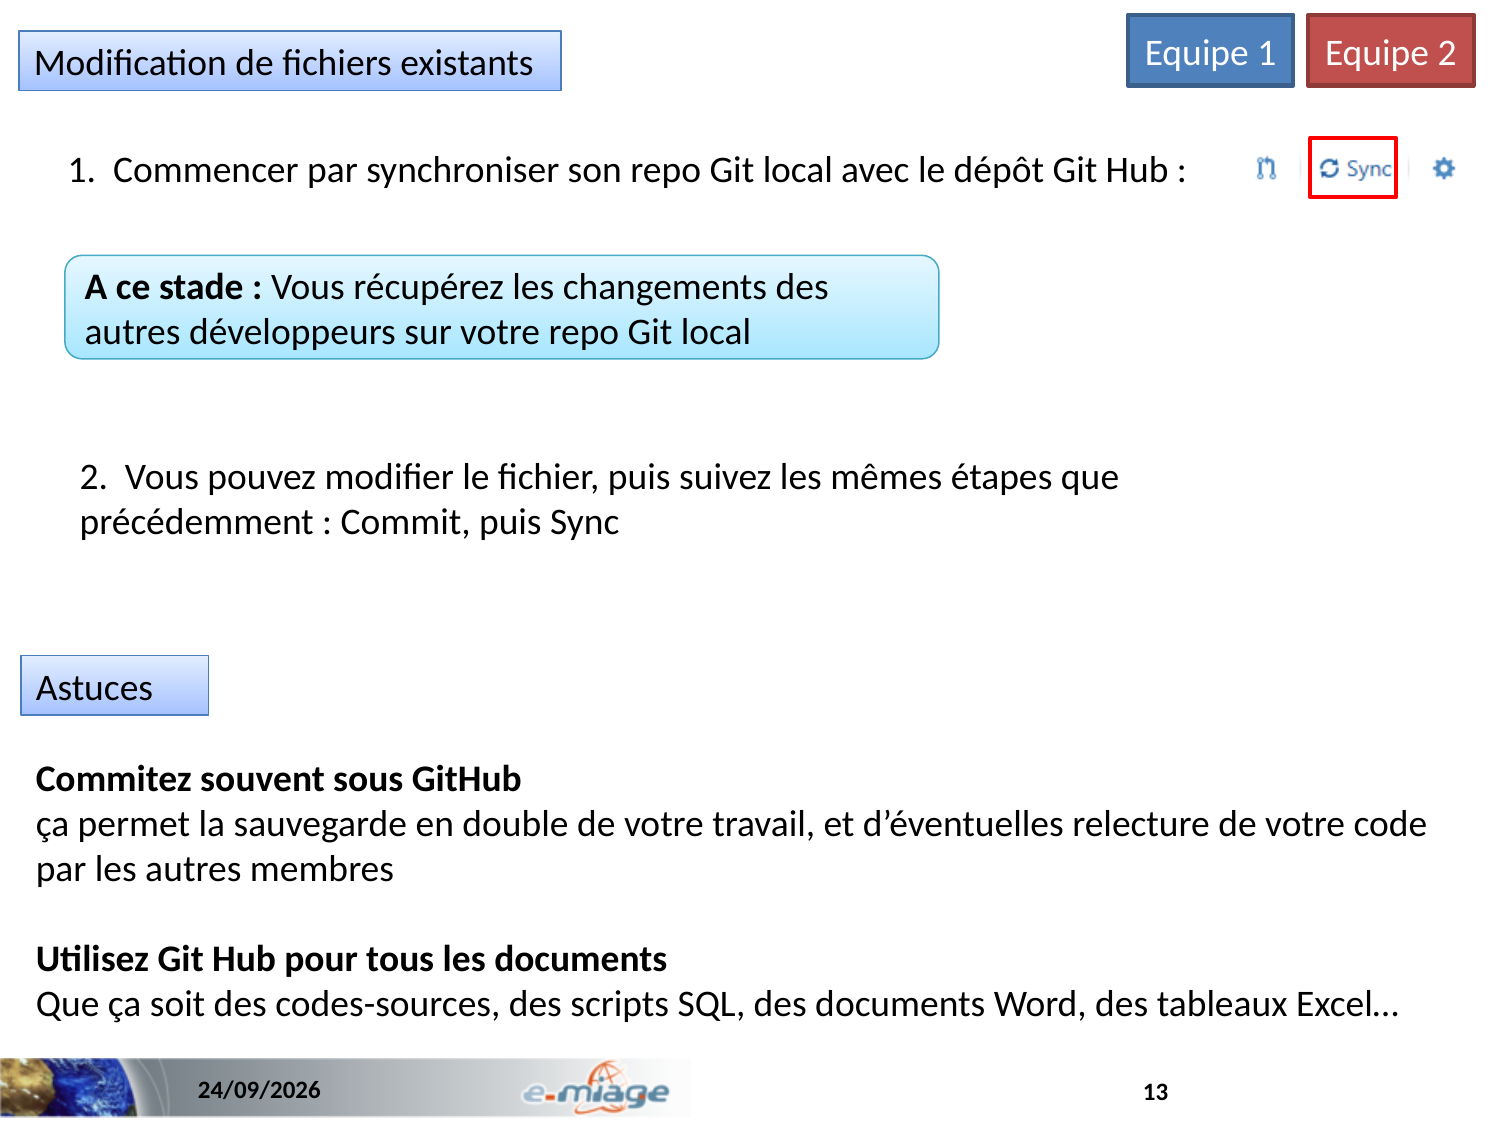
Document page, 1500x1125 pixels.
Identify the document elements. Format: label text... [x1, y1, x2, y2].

text_box Equipe 1 [1127, 14, 1294, 86]
text_box 1. Commencer par synchroniser son repo Git local avec le dépôt Git Hub : [53, 137, 1215, 198]
picture [1312, 140, 1394, 195]
text_box Equipe 2 [1308, 14, 1474, 86]
text_box Modification de fichiers existants [18, 30, 561, 91]
text_box Astuces [21, 655, 209, 701]
text_box 2. Vous pouvez modifier le fichier, puis suivez les mêmes étapes que précédemment : Commit, puis Sync [64, 444, 1329, 550]
picture [0, 1058, 691, 1118]
text_box Commitez souvent sous GitHub ça permet la sauvegarde en double de votre travail, et d’éventuelles relecture de votre code par les autres membres Utilisez Git Hub pour tous les documents Que ça soit des codes-sources, des scripts SQL, des documents Word, des tableaux Excel… [21, 701, 1459, 1032]
text_box A ce stade : Vous récupérez les changements des autres développeurs sur votre repo Git local [64, 255, 939, 359]
picture [1215, 137, 1471, 211]
